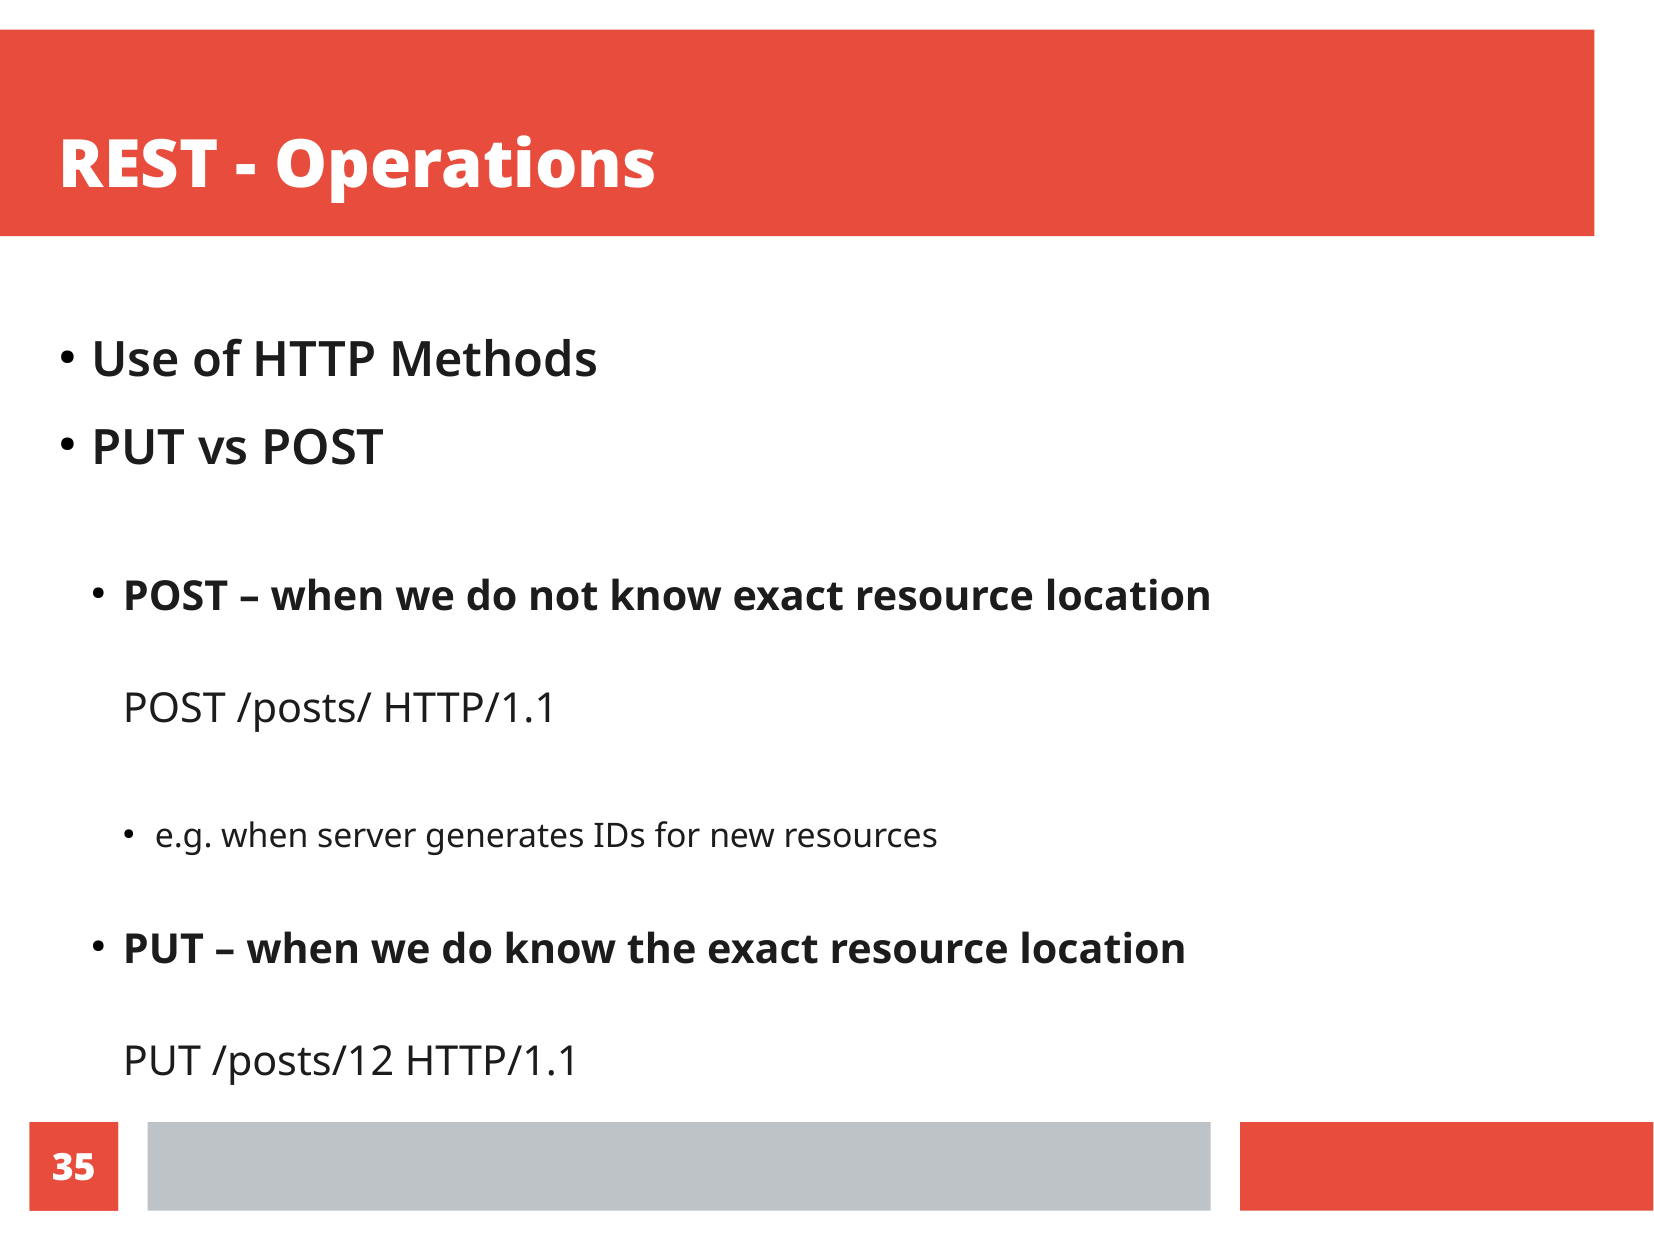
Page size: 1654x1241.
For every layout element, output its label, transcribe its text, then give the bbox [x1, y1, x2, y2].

title REST - Operations [59, 59, 1595, 207]
list Use of HTTP Methods PUT vs POST POST – when we do not know exact resource location POST /posts/ HTTP/1.1 e.g. when server generates IDs for new resources PUT – when we do know the exact resource location PUT /posts/12 HTTP/1.1 [59, 324, 1565, 1093]
